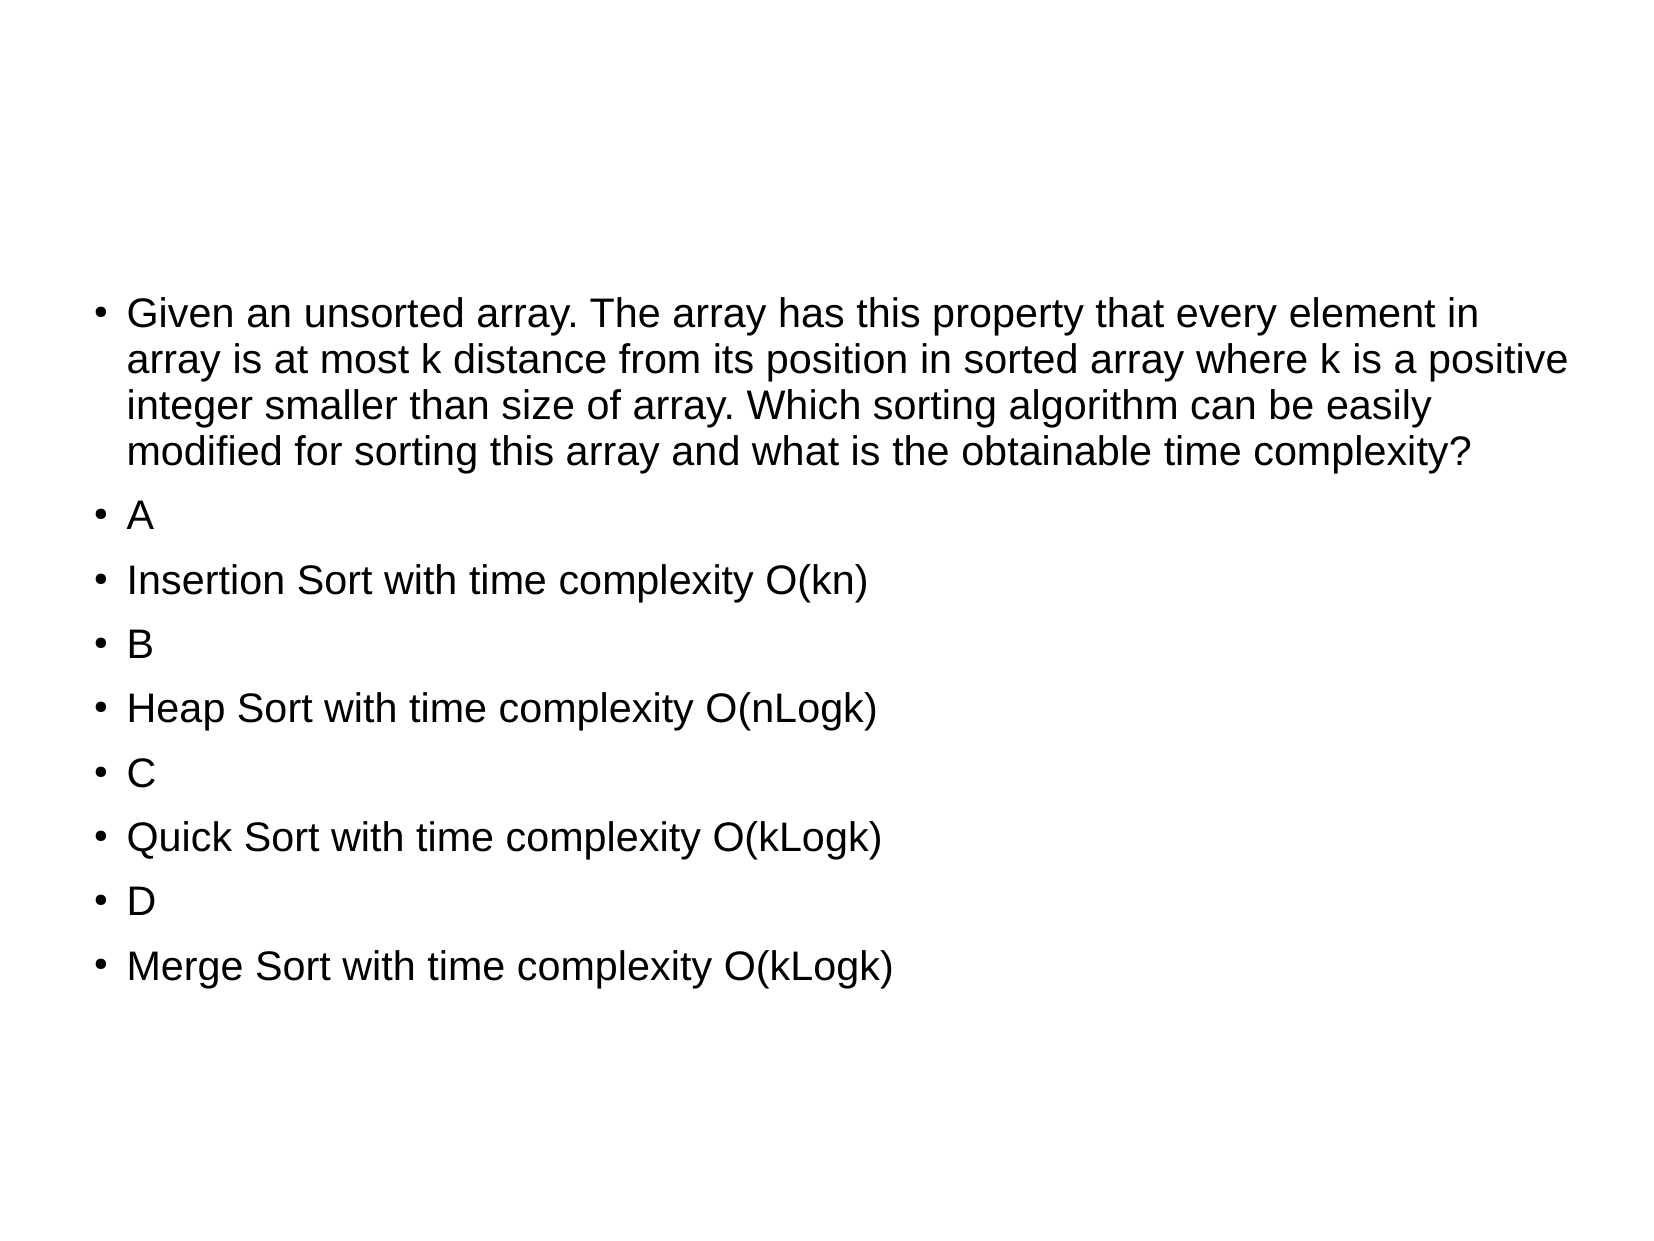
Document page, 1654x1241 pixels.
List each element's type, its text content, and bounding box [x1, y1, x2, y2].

list Given an unsorted array. The array has this property that every element in array is at most k distance from its position in sorted array where k is a positive integer smaller than size of array. Which sorting algorithm can be easily modified for sorting this array and what is the obtainable time complexity? A Insertion Sort with time complexity O(kn) B Heap Sort with time complexity O(nLogk) C Quick Sort with time complexity O(kLogk) D Merge Sort with time complexity O(kLogk) [82, 290, 1571, 1010]
